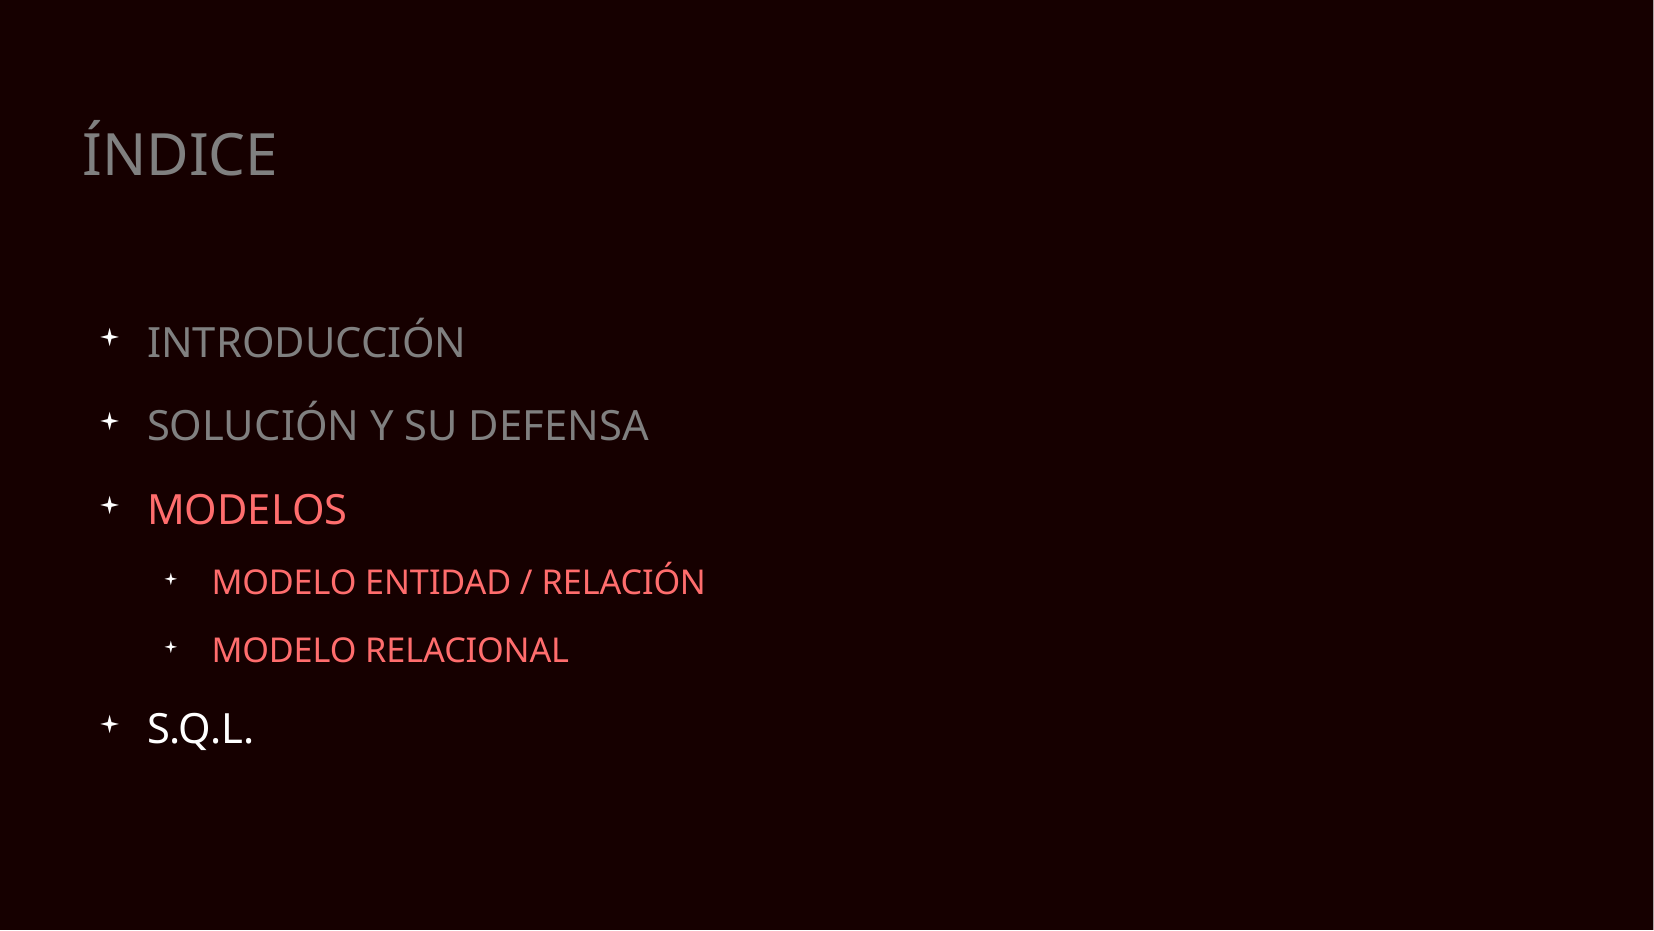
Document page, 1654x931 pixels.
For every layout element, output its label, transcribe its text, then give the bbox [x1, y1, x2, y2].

title ÍNDICE [82, 37, 1571, 193]
list INTRODUCCIÓN SOLUCIÓN Y SU DEFENSA MODELOS MODELO ENTIDAD / RELACIÓN MODELO RELACIONAL S.Q.L. [82, 217, 1571, 758]
